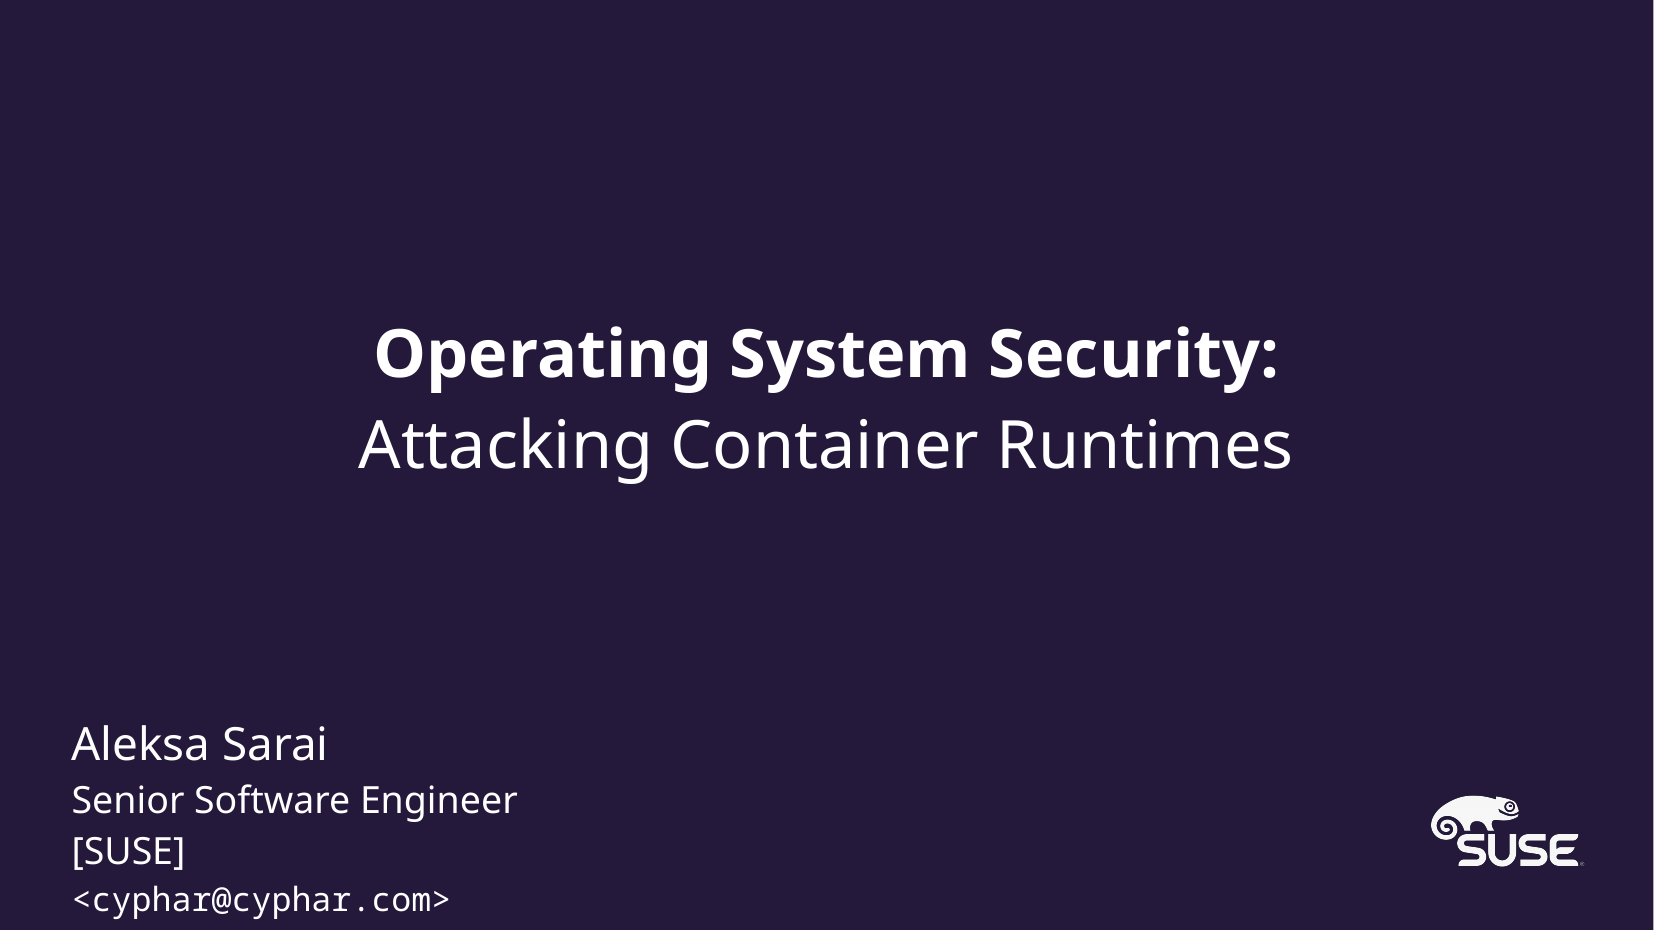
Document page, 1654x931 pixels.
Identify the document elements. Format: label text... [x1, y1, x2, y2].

text_box Aleksa Sarai Senior Software Engineer [SUSE] <cyphar@cyphar.com> [56, 704, 571, 875]
picture [1431, 795, 1585, 867]
subtitle Operating System Security: Attacking Container Runtimes [82, 37, 1571, 757]
